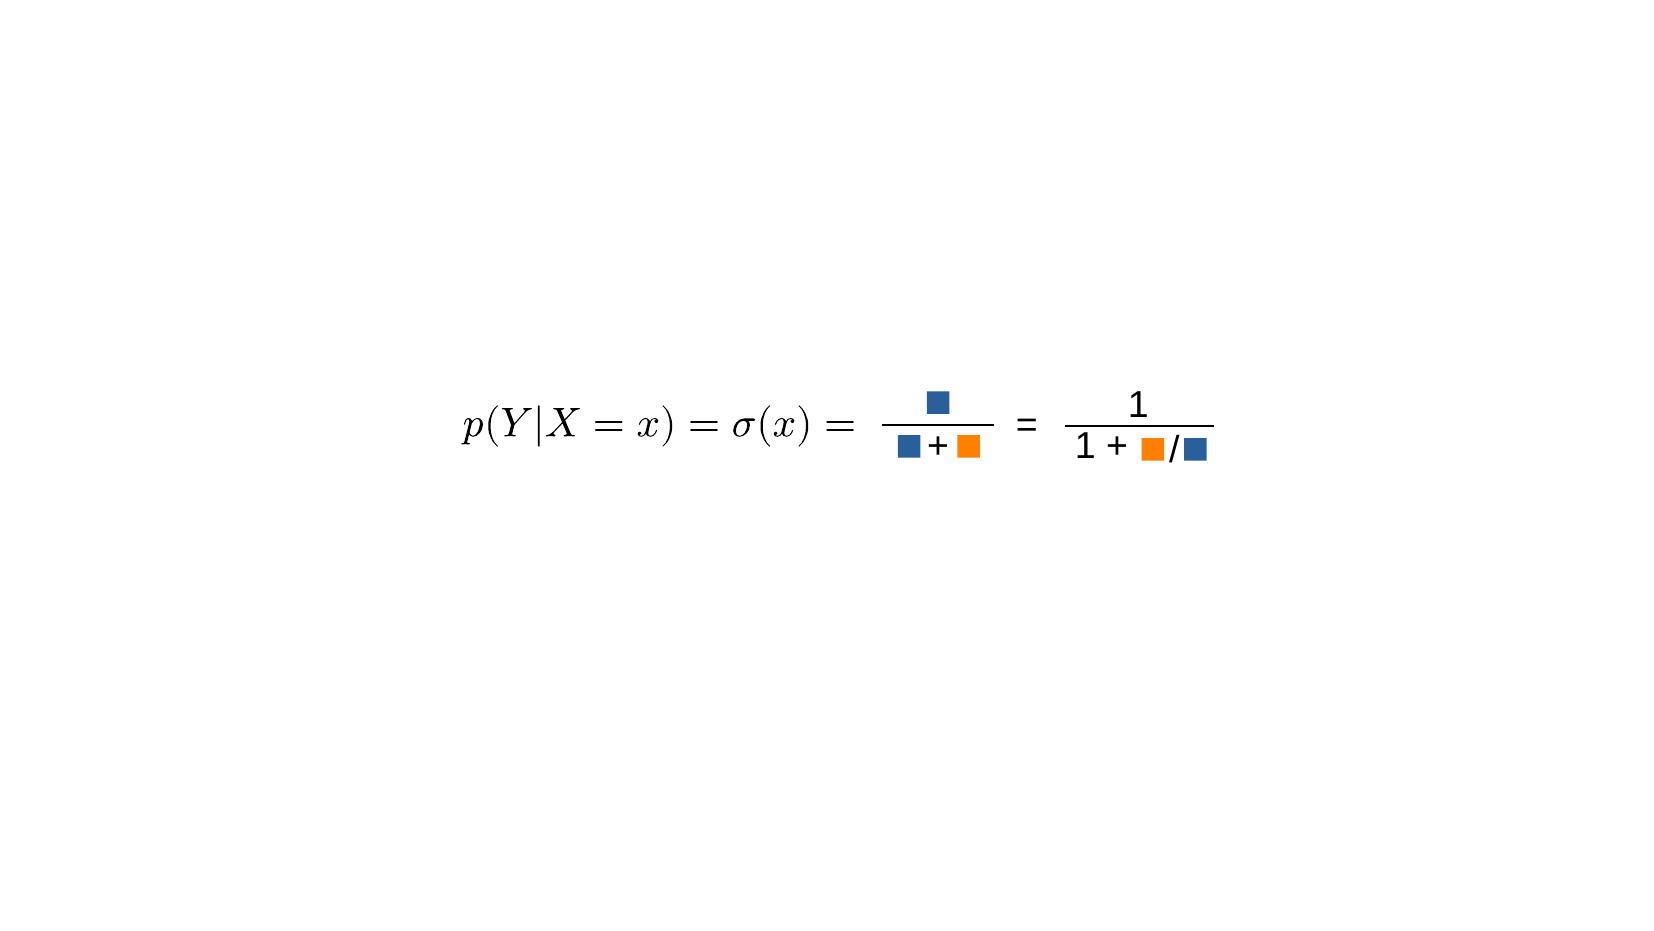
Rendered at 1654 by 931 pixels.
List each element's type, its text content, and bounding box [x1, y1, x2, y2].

text_box [897, 435, 912, 458]
text_box + [912, 417, 965, 475]
text_box [965, 435, 980, 458]
text_box [926, 391, 950, 414]
text_box / [1154, 420, 1207, 478]
picture [459, 403, 856, 449]
text_box = [1001, 396, 1053, 453]
text_box 1 + [1060, 417, 1181, 475]
text_box 1 [1113, 376, 1190, 434]
